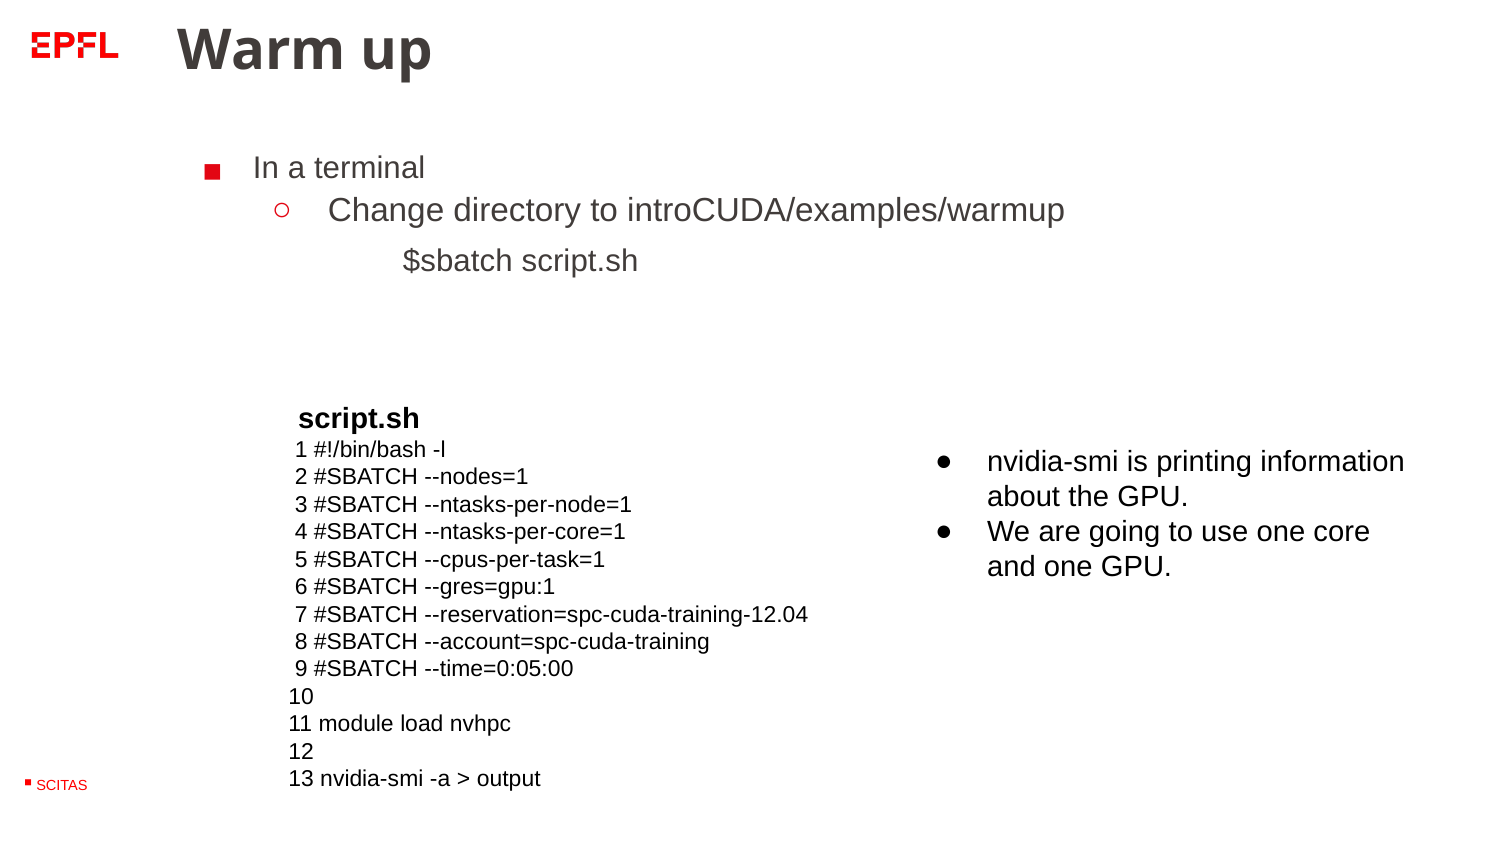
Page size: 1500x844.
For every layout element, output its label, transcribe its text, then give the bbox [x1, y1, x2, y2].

title Warm up [148, 21, 1416, 198]
picture [21, 21, 129, 69]
text_box script.sh 1 #!/bin/bash -l 2 #SBATCH --nodes=1 3 #SBATCH --ntasks-per-node=1 4 #SBATCH --ntasks-per-core=1 5 #SBATCH --cpus-per-task=1 6 #SBATCH --gres=gpu:1 7 #SBATCH --reservation=spc-cuda-training-12.04 8 #SBATCH --account=spc-cuda-training 9 #SBATCH --time=0:05:00 10 11 module load nvhpc 12 13 nvidia-smi -a > output [266, 384, 905, 844]
text_box nvidia-smi is printing information about the GPU. We are going to use one core and one GPU. [897, 427, 1428, 598]
list In a terminal Change directory to introCUDA/examples/warmup $sbatch script.sh [148, 198, 1416, 339]
